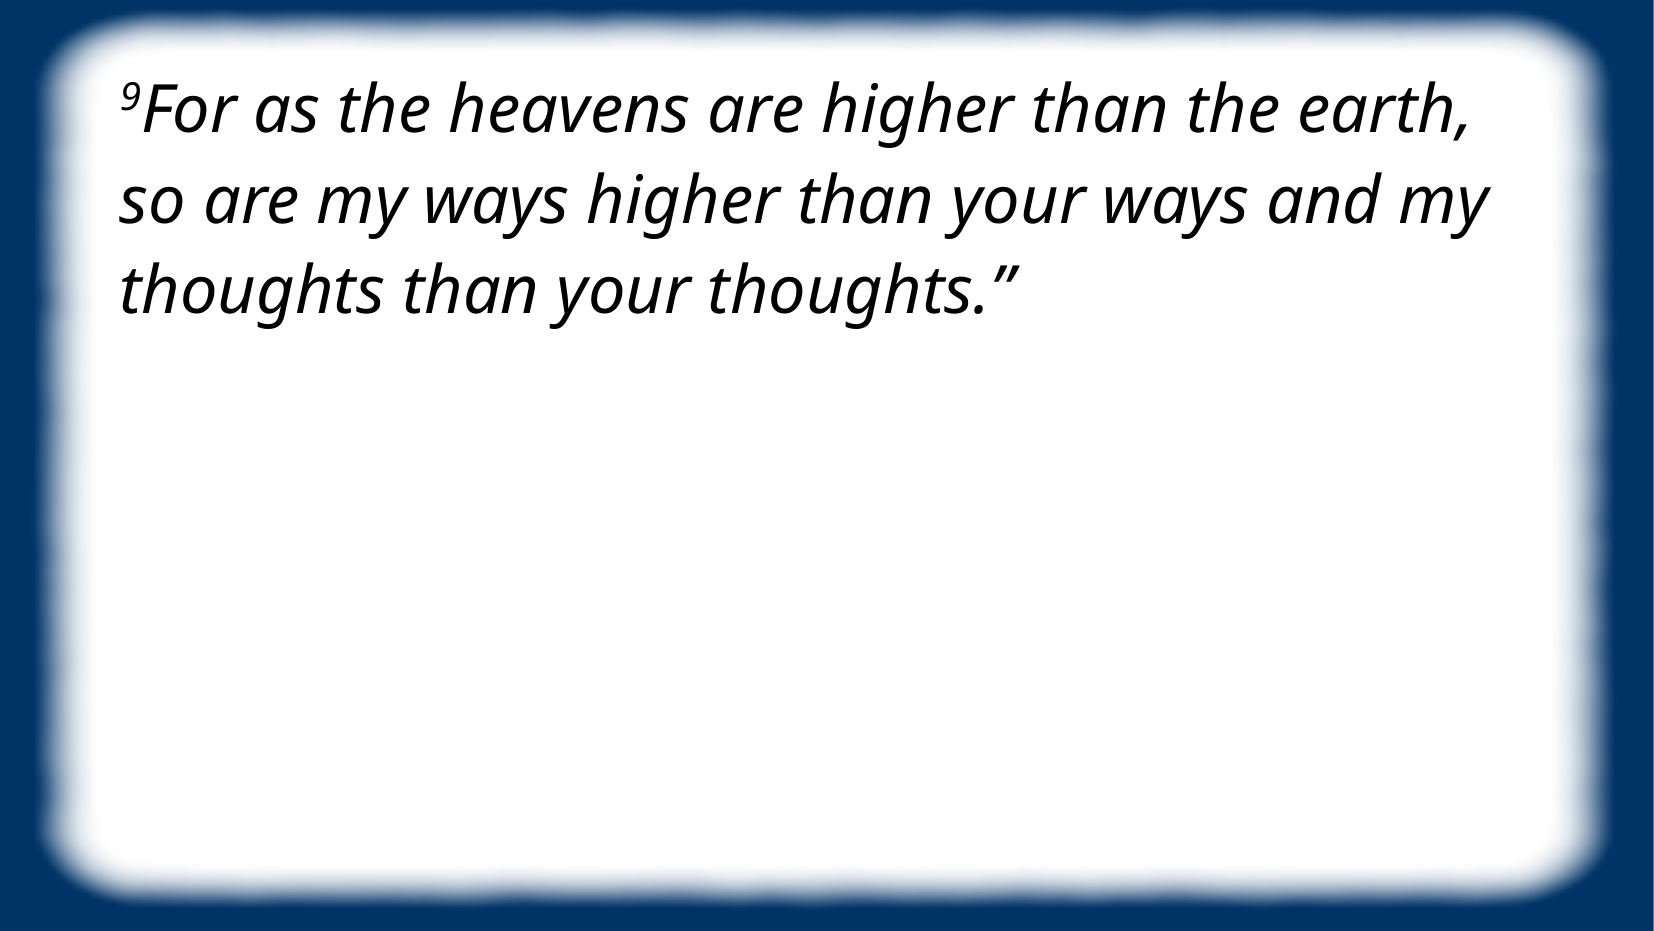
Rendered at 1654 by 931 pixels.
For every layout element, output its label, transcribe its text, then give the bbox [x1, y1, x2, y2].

text_box 9For as the heavens are higher than the earth, so are my ways higher than your ways and my thoughts than your thoughts.” [105, 53, 1546, 376]
picture [0, 0, 1654, 931]
